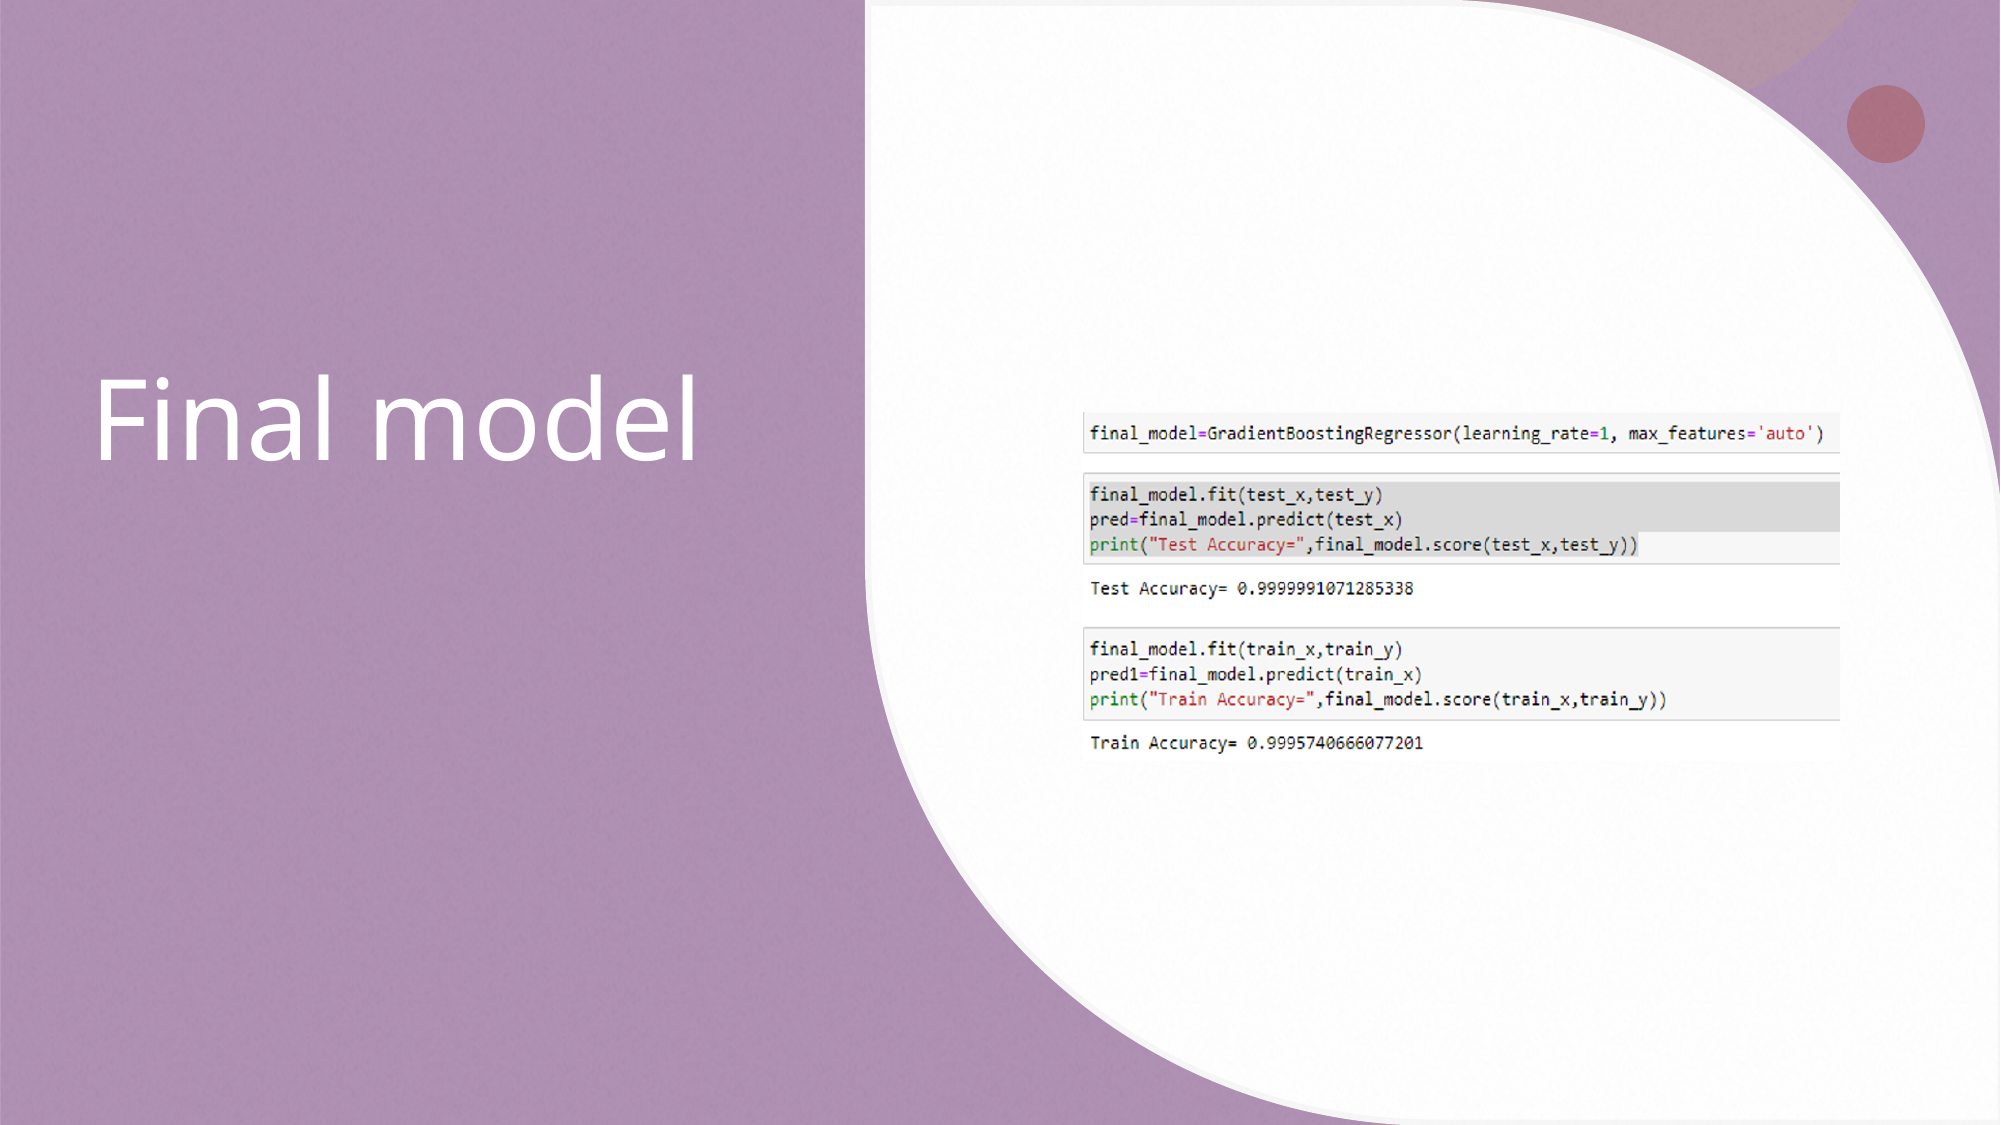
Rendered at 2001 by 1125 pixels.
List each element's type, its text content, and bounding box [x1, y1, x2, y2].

title Final model [75, 111, 824, 614]
picture [1083, 412, 1840, 761]
text_box [0, 0, 2000, 1125]
